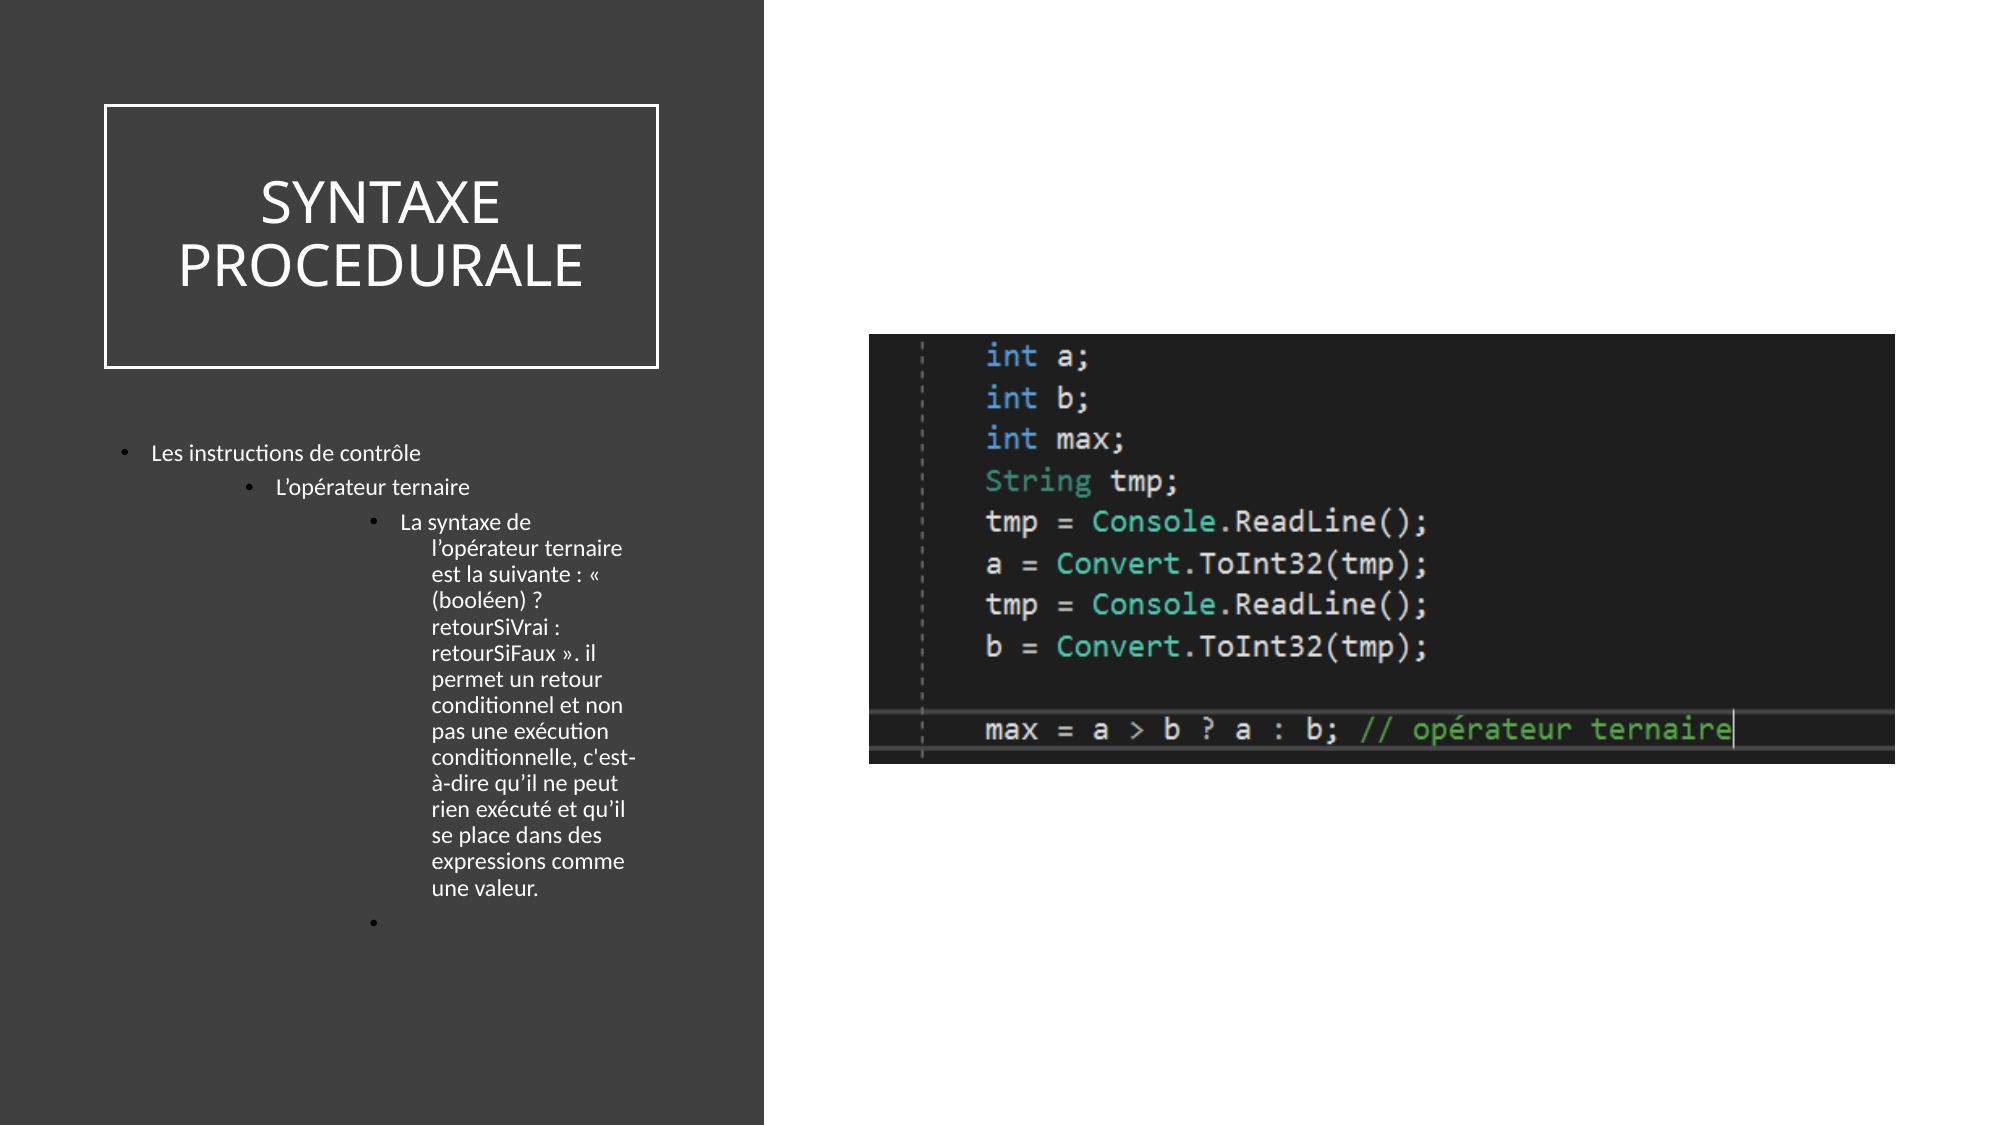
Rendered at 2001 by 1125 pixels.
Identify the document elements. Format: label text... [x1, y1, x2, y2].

picture [869, 335, 1895, 764]
text_box [0, 0, 764, 1125]
list Les instructions de contrôle L’opérateur ternaire La syntaxe de l’opérateur ternaire est la suivante : « (booléen) ? retourSiVrai : retourSiFaux ». il permet un retour conditionnel et non pas une exécution conditionnelle, c'est‐à‐dire qu’il ne peut rien exécuté et qu’il se place dans des expressions comme une valeur. [105, 432, 658, 994]
title SYNTAXE PROCEDURALE [105, 105, 658, 368]
